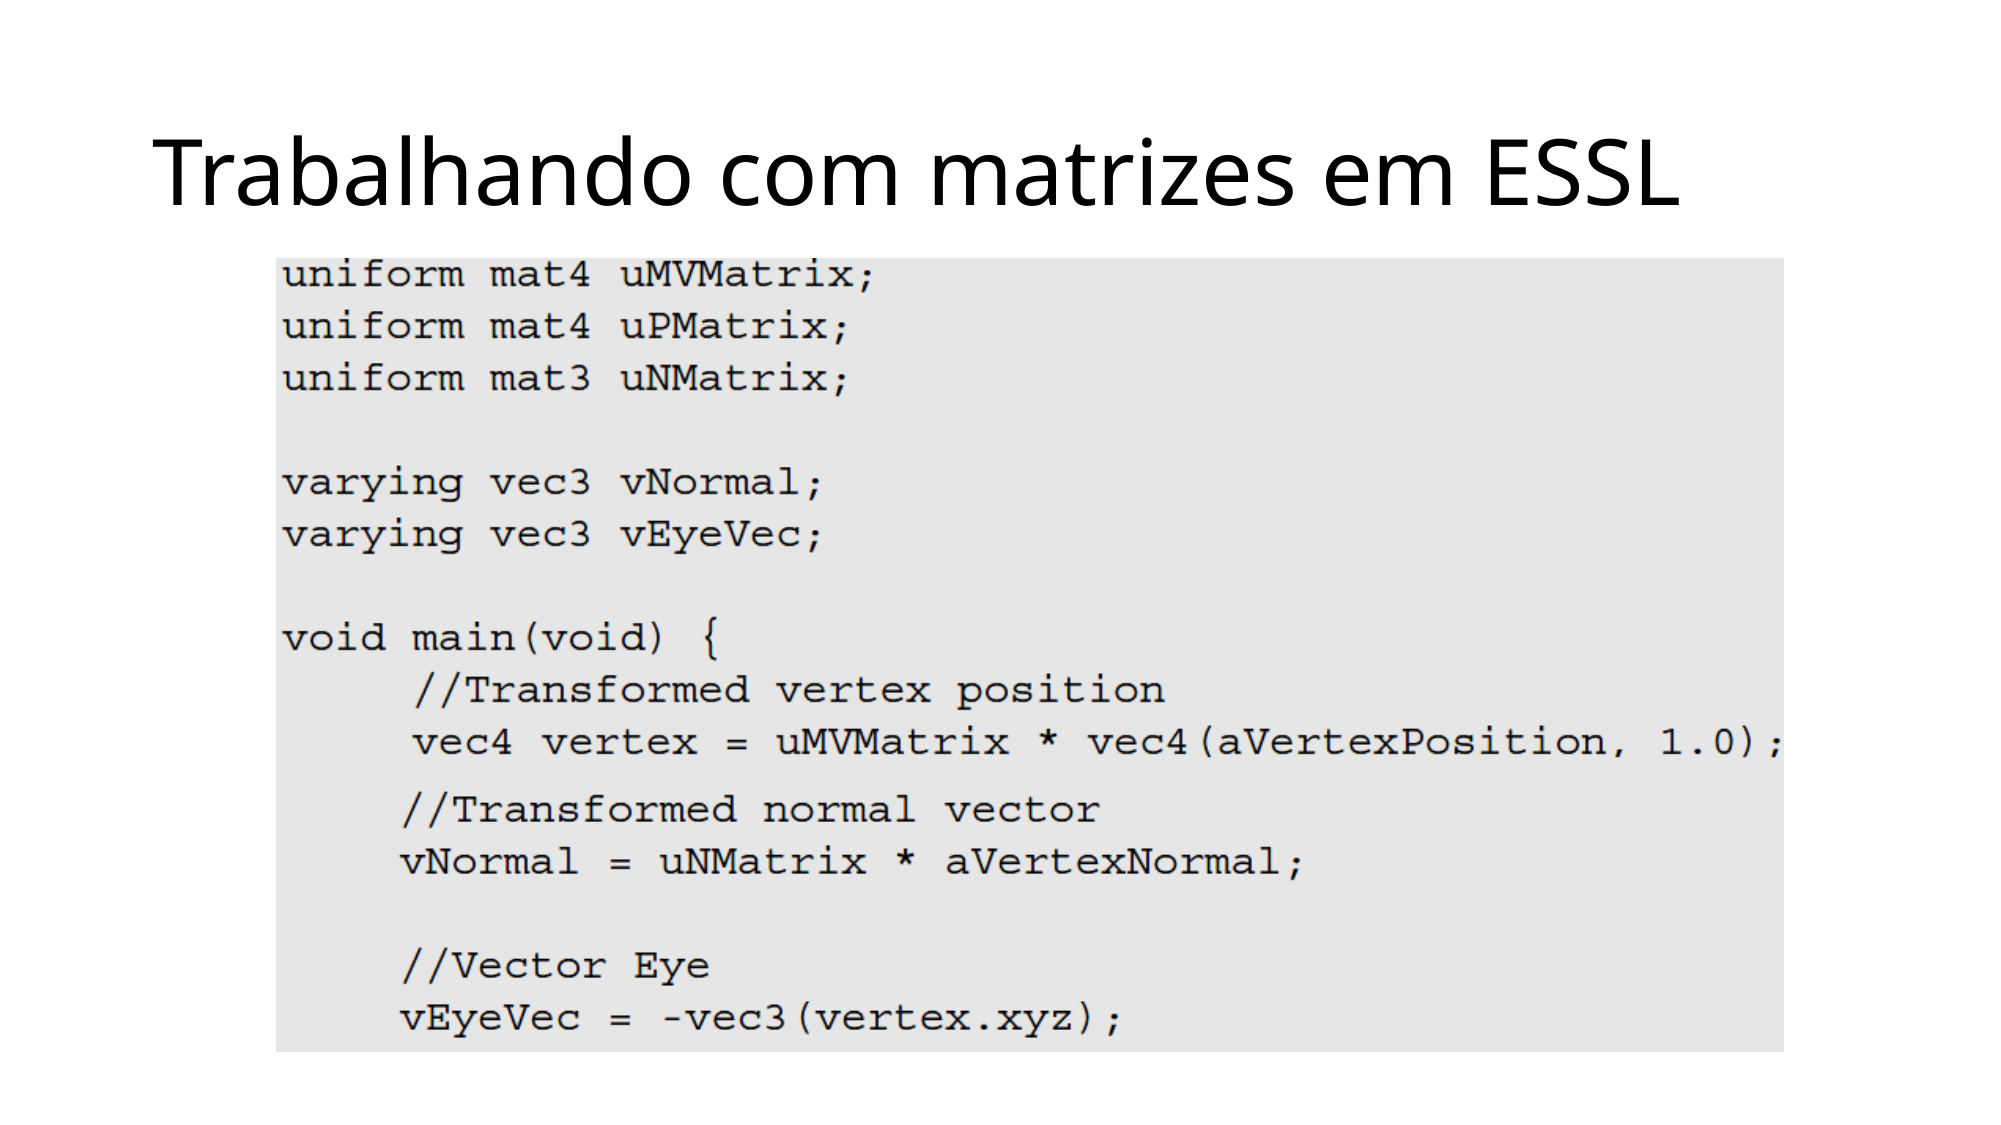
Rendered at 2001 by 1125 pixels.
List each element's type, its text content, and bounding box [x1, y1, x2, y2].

picture [276, 258, 1784, 1052]
title Trabalhando com matrizes em ESSL [137, 59, 1863, 278]
